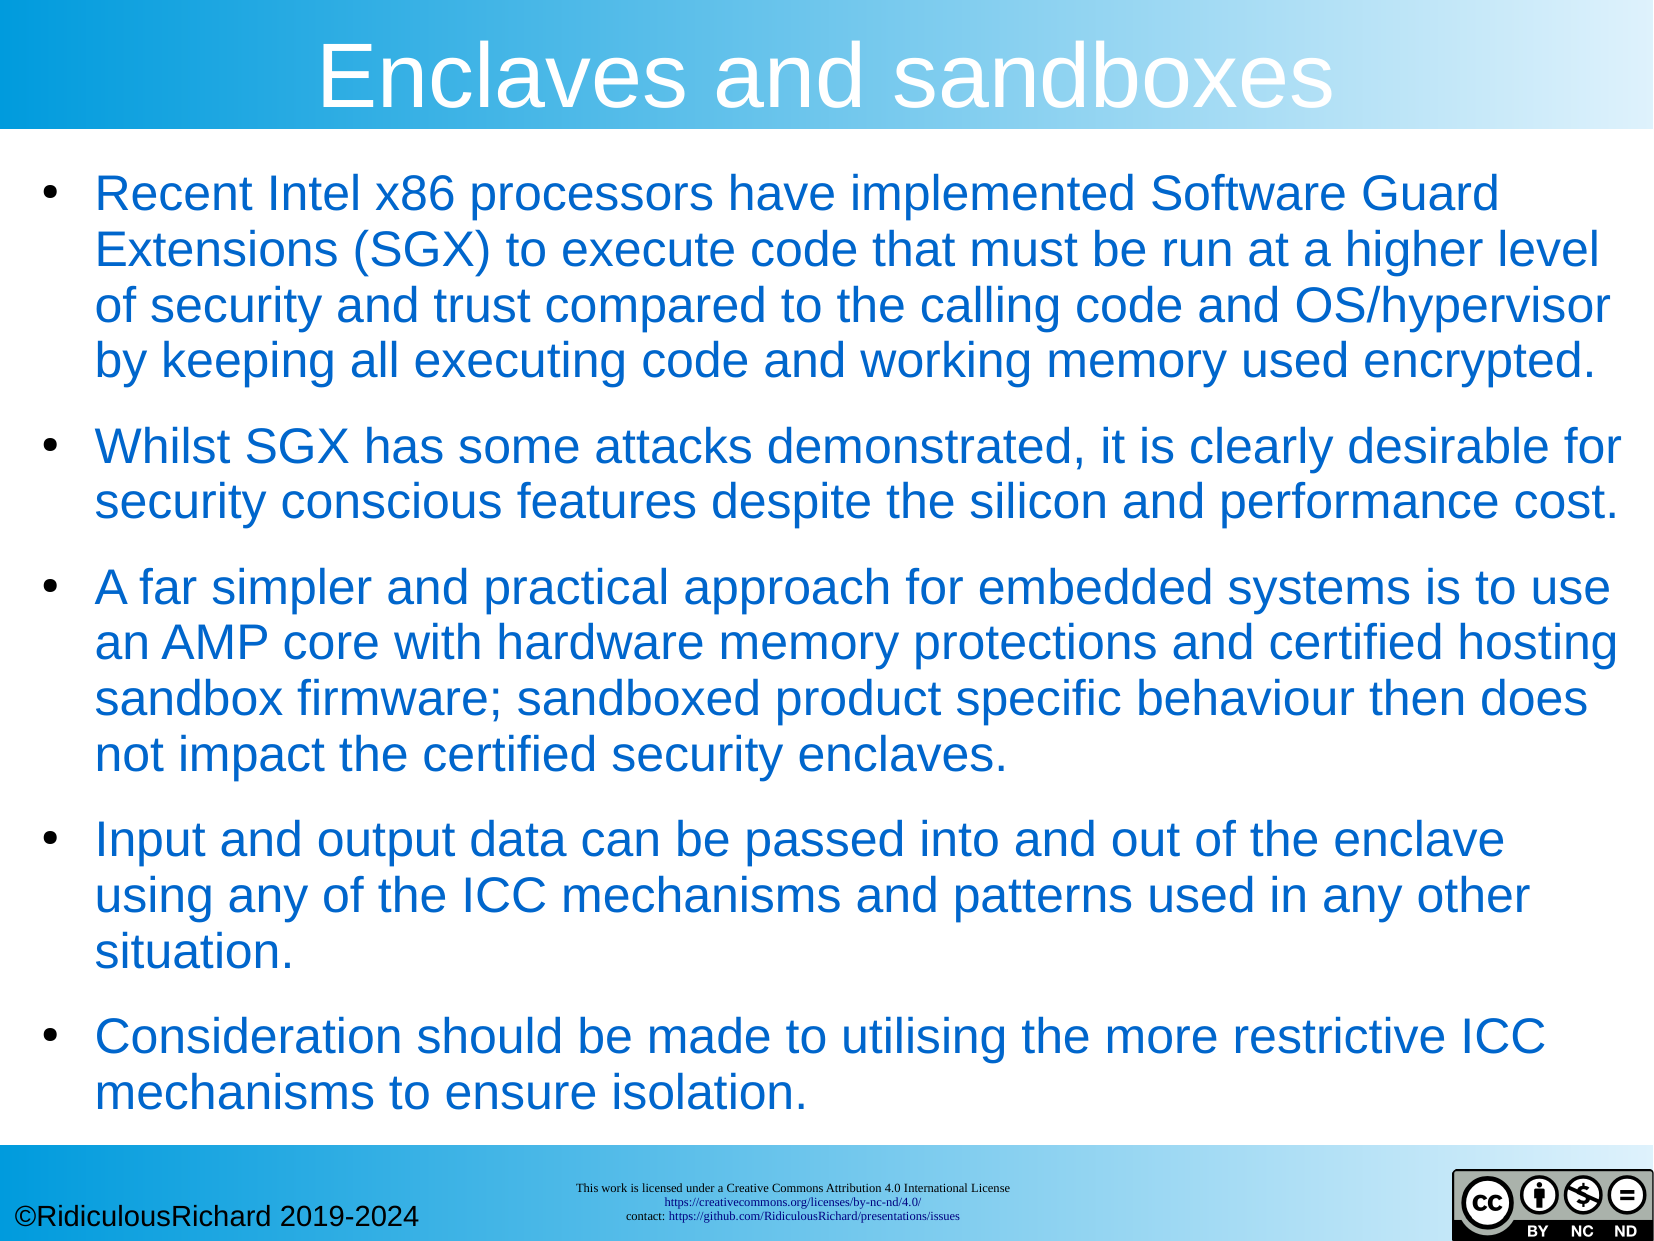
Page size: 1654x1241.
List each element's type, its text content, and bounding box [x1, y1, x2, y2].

title Enclaves and sandboxes [82, 23, 1571, 129]
picture [138, 1146, 142, 1241]
list Recent Intel x86 processors have implemented Software Guard Extensions (SGX) to execute code that must be run at a higher level of security and trust compared to the calling code and OS/hypervisor by keeping all executing code and working memory used encrypted. Whilst SGX has some attacks demonstrated, it is clearly desirable for security conscious features despite the silicon and performance cost. A far simpler and practical approach for embedded systems is to use an AMP core with hardware memory protections and certified hosting sandbox firmware; sandboxed product specific behaviour then does not impact the certified security enclaves. Input and output data can be passed into and out of the enclave using any of the ICC mechanisms and patterns used in any other situation. Consideration should be made to utilising the more restrictive ICC mechanisms to ensure isolation. [23, 165, 1630, 1123]
picture [1452, 1169, 1654, 1241]
